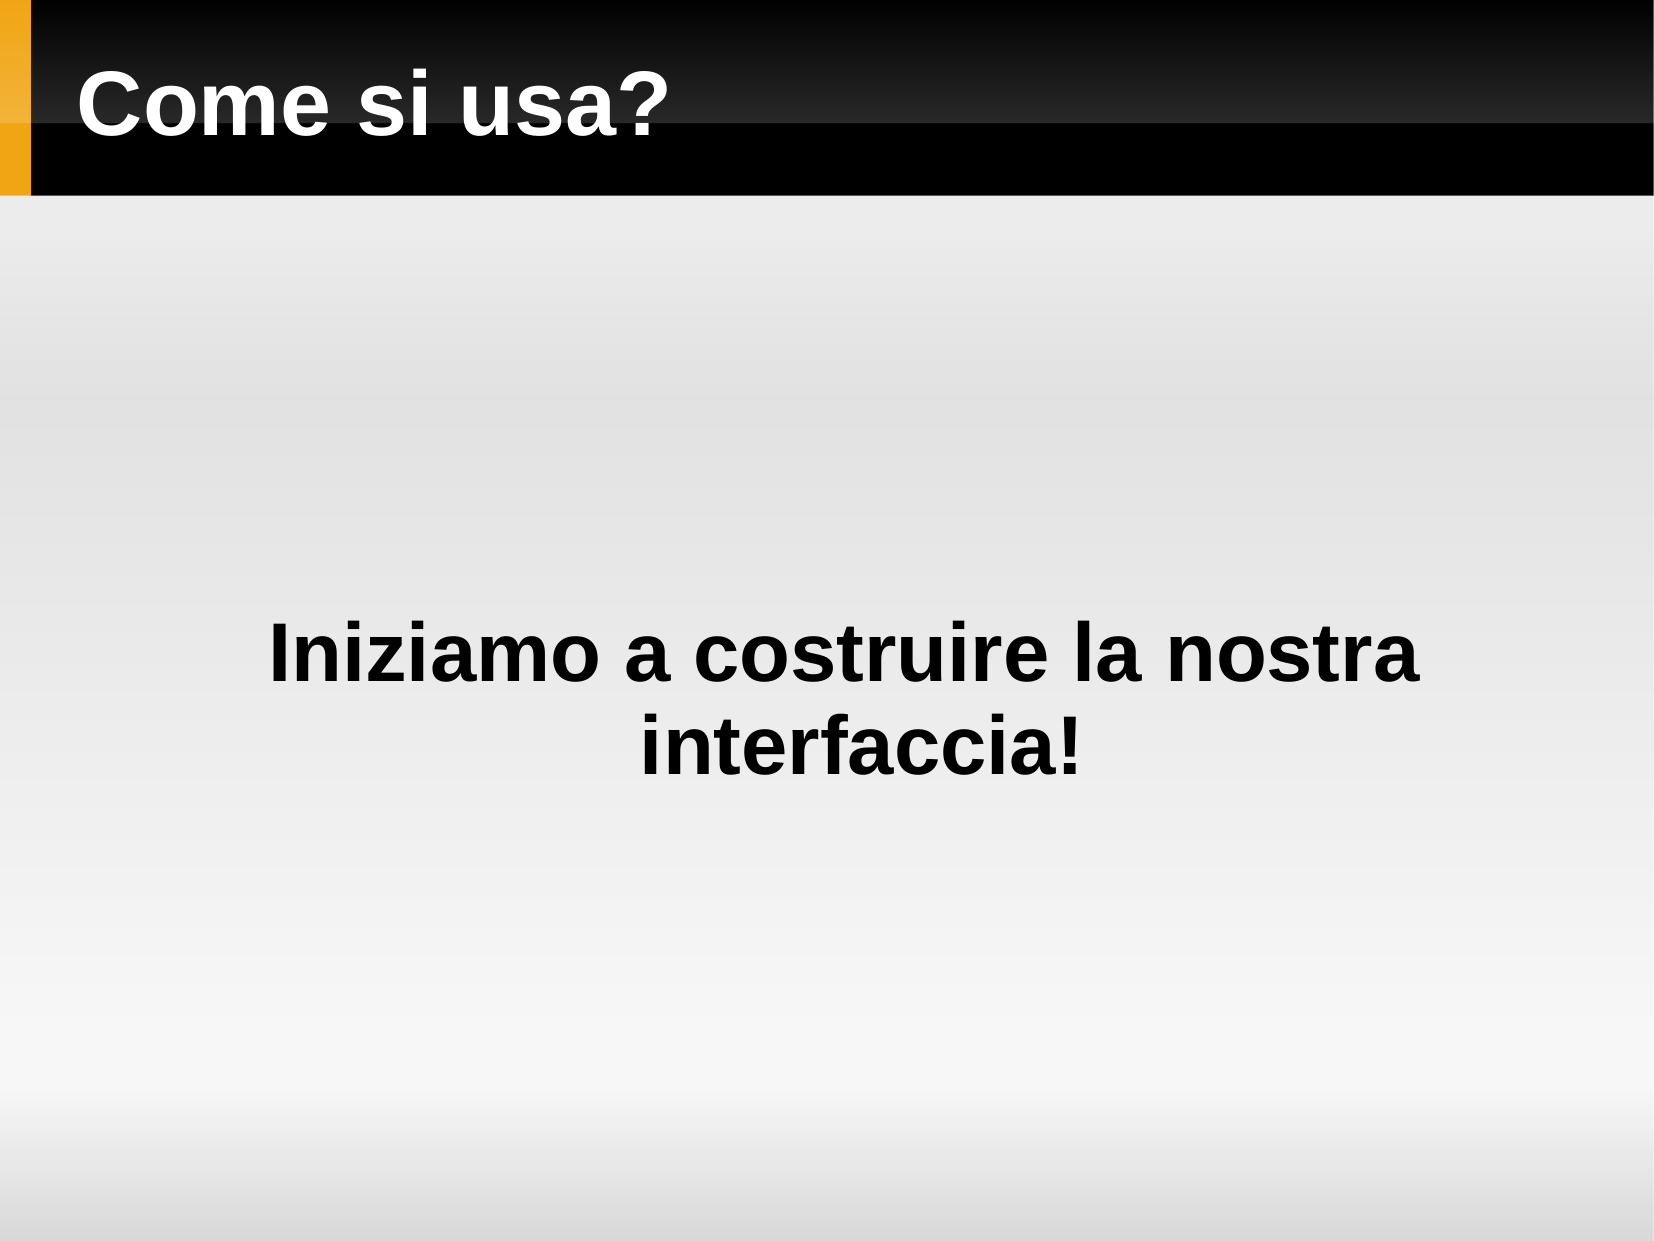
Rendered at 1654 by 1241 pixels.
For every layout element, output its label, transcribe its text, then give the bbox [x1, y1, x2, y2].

subtitle Iniziamo a costruire la nostra interfaccia! [82, 297, 1571, 1102]
picture [0, 0, 1654, 1241]
title Come si usa? [76, 0, 1565, 208]
